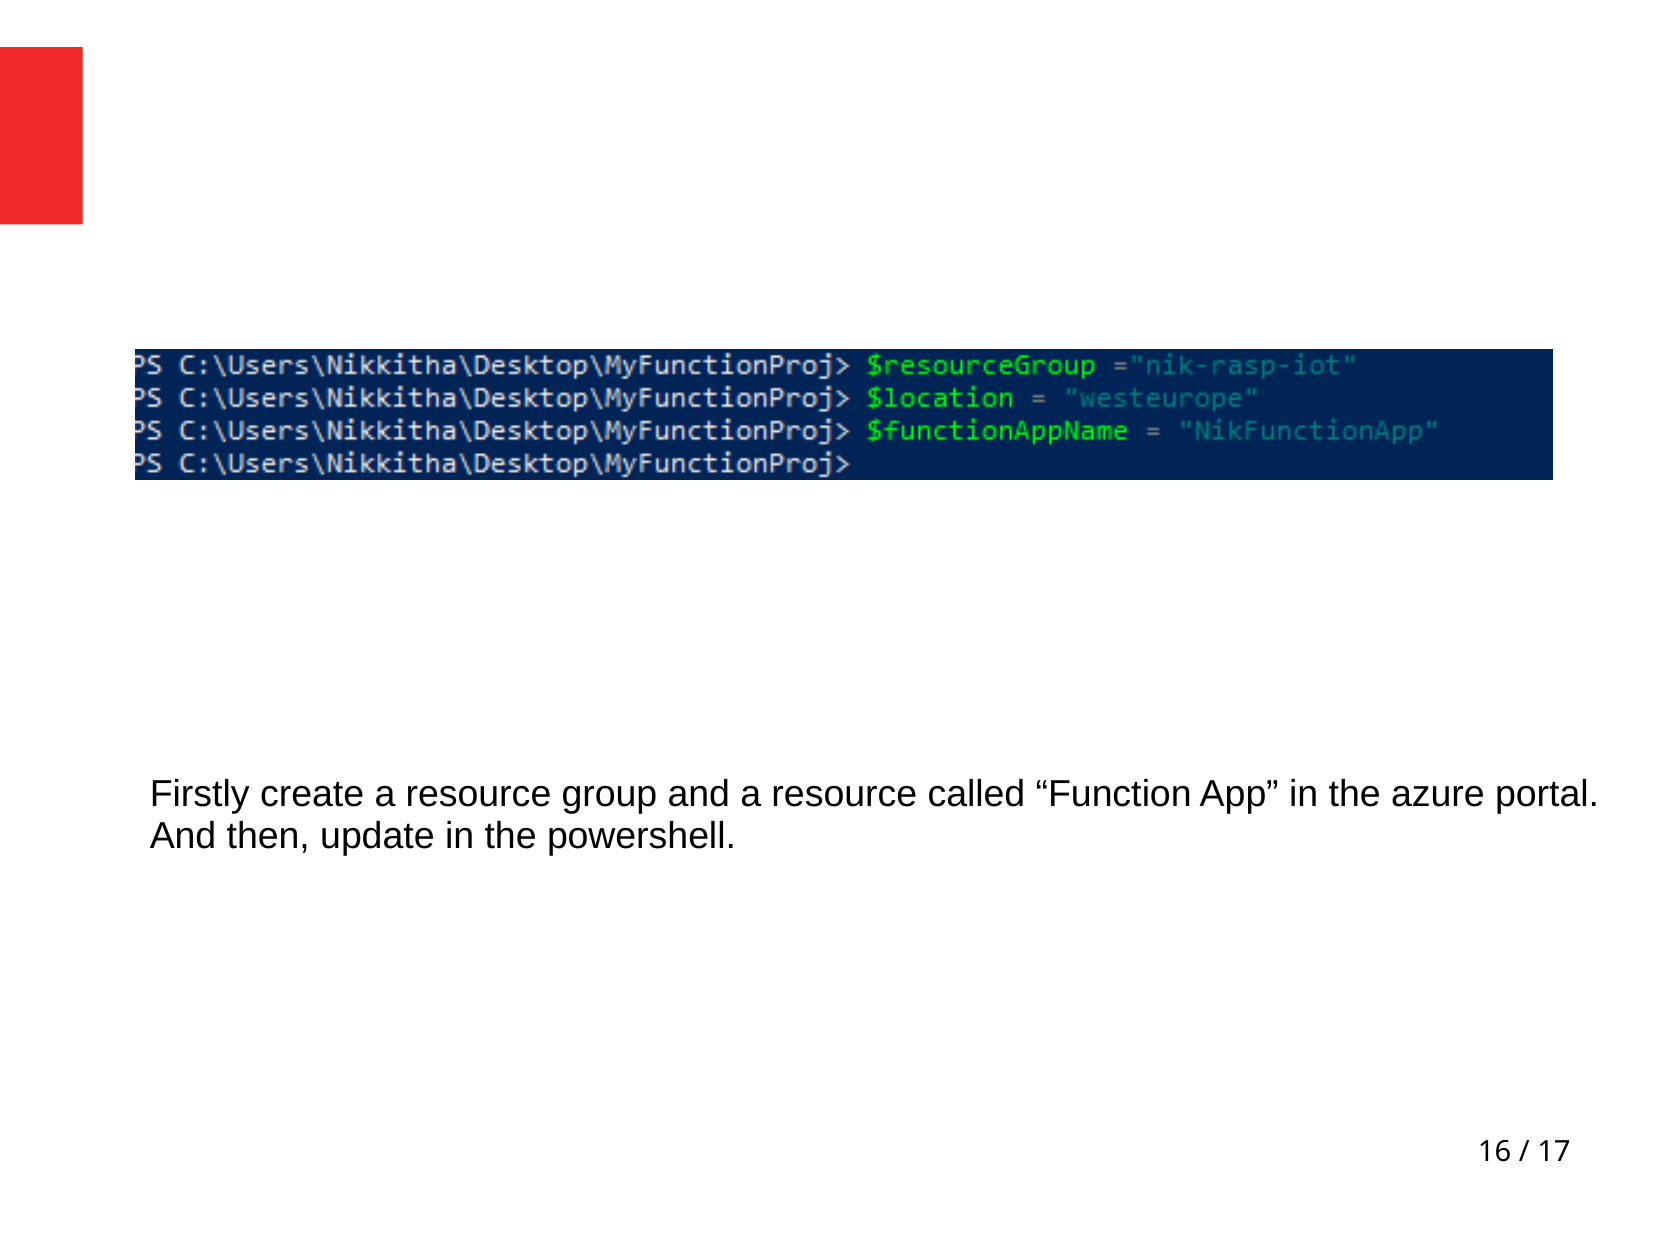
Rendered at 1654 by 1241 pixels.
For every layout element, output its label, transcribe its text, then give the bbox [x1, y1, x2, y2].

text_box Firstly create a resource group and a resource called “Function App” in the azure portal. And then, update in the powershell. [135, 765, 1615, 864]
picture [135, 349, 1553, 481]
